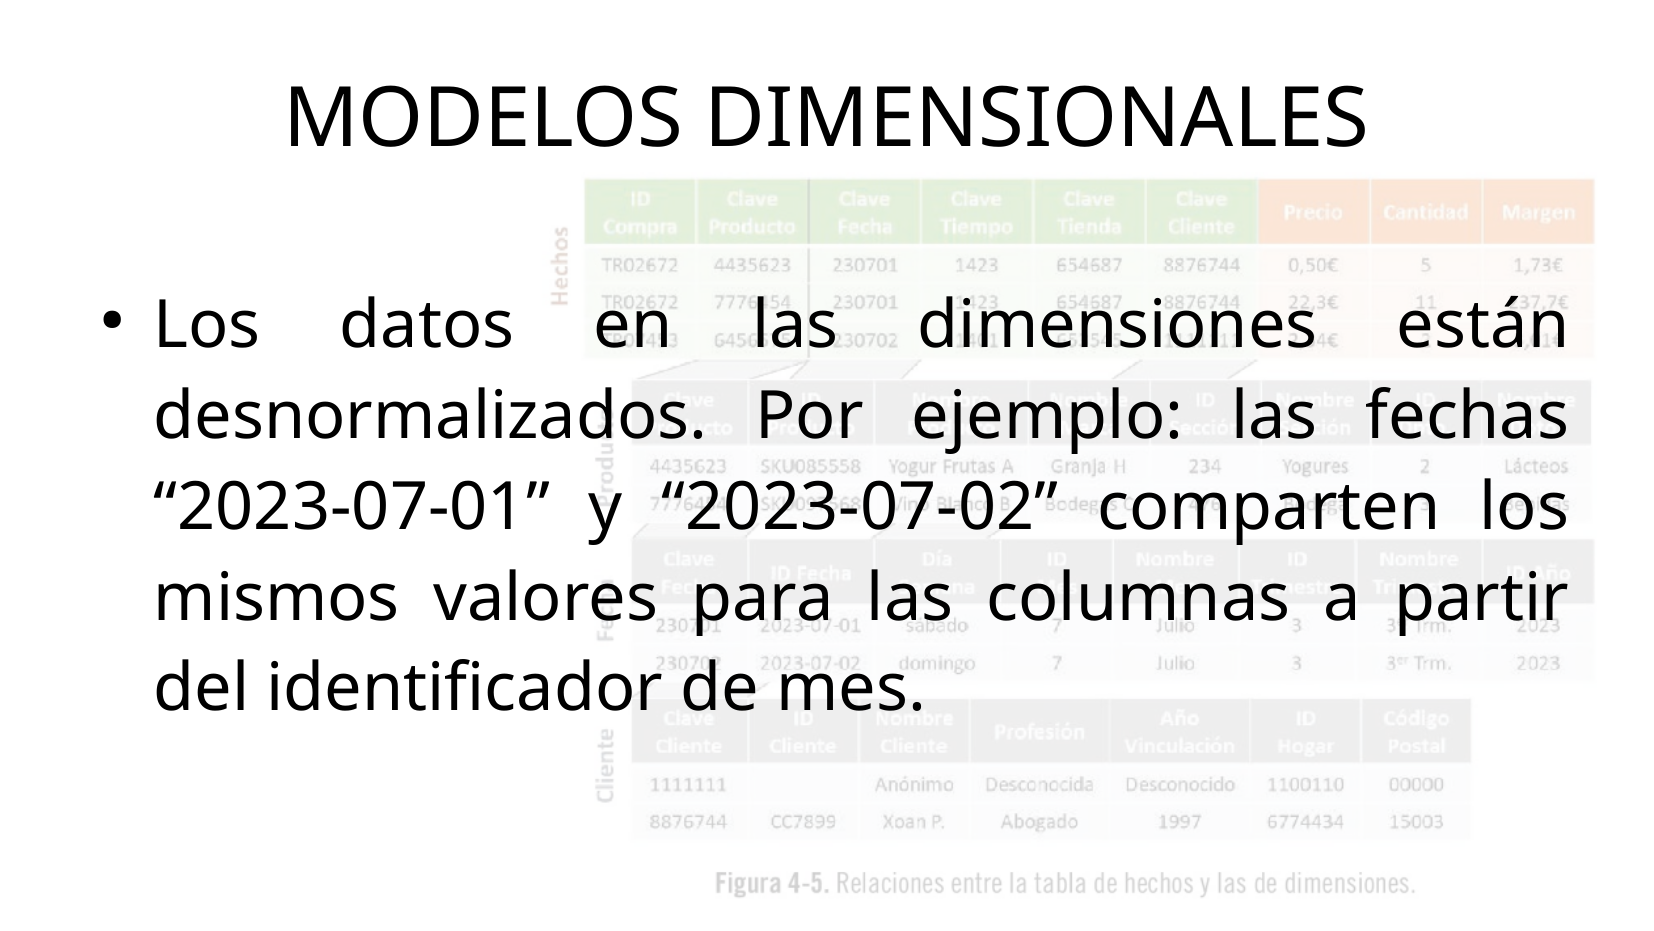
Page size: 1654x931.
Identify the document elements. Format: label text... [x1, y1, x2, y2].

picture [531, 147, 1624, 909]
list Los datos en las dimensiones están desnormalizados. Por ejemplo: las fechas “2023-07-01” y “2023-07-02” comparten los mismos valores para las columnas a partir del identificador de mes. [82, 199, 1571, 928]
title MODELOS DIMENSIONALES [82, 37, 1571, 193]
